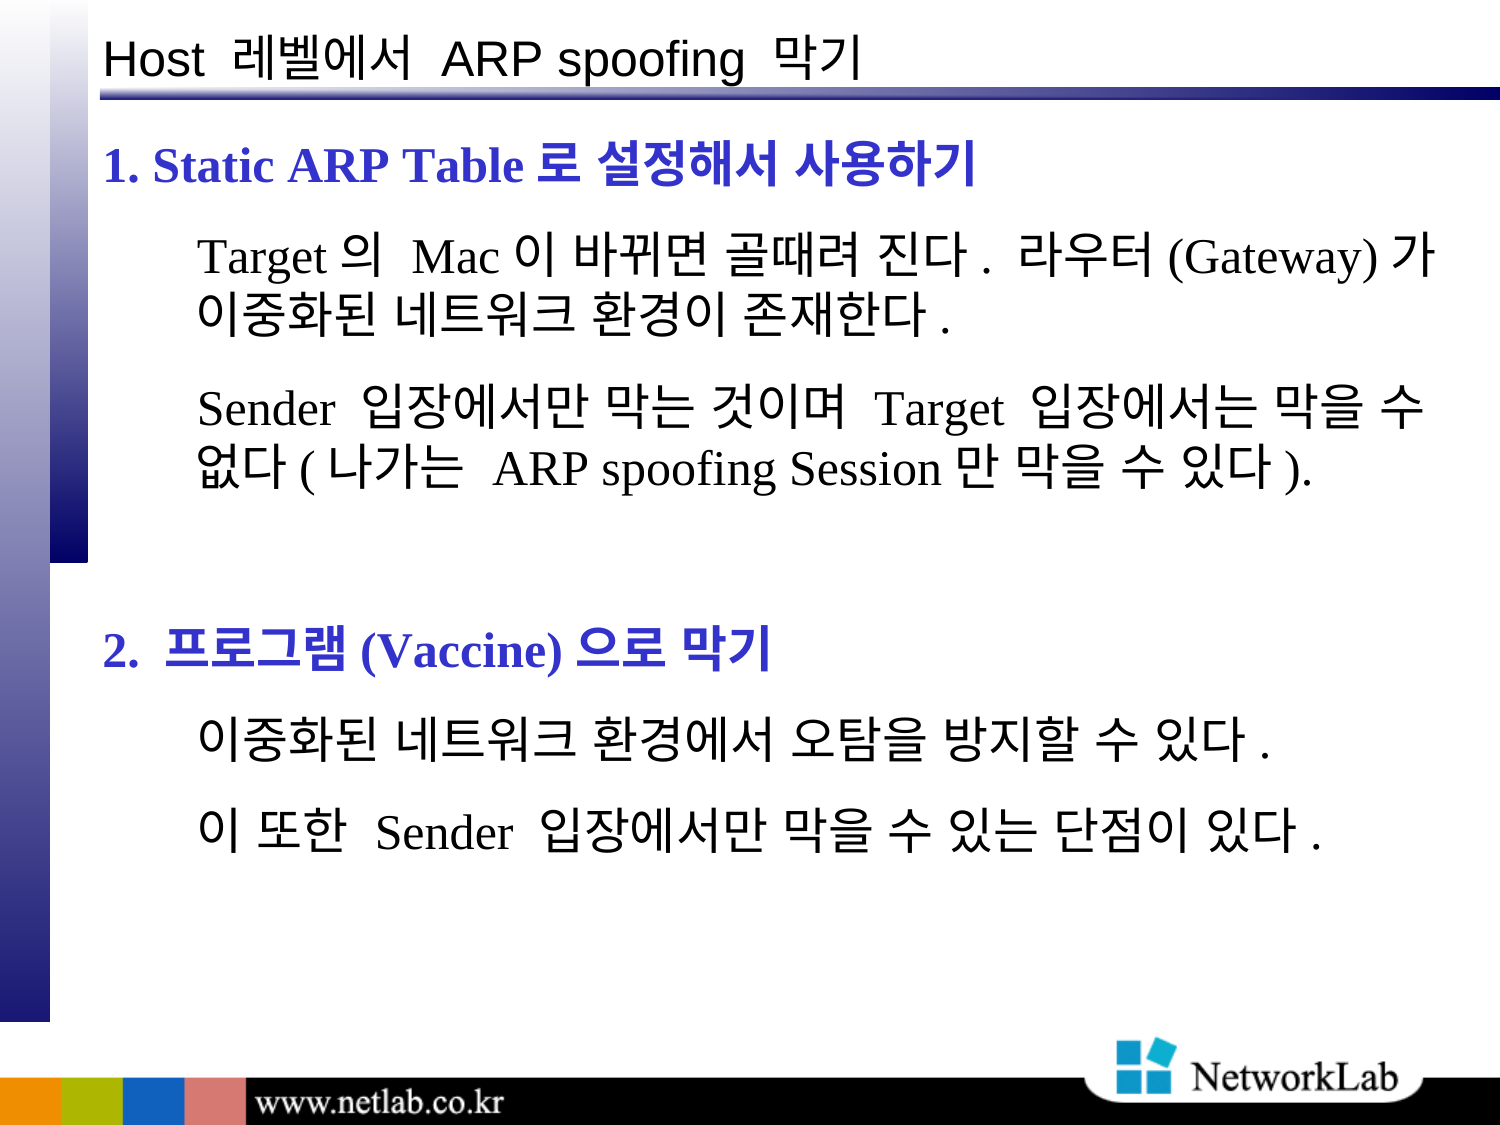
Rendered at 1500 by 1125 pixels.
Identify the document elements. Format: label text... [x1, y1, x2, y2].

text_box Host 레벨에서 ARP spoofing 막기 [87, 18, 1500, 95]
picture [99, 95, 1500, 100]
picture [0, 1022, 1500, 1125]
text_box 1. Static ARP Table로 설정해서 사용하기 Target의 Mac이 바뀌면 골때려 진다. 라우터(Gateway)가 이중화된 네트워크 환경이 존재한다. Sender 입장에서만 막는 것이며 Target 입장에서는 막을 수 없다(나가는 ARP spoofing Session만 막을 수 있다). 2. 프로그램(Vaccine)으로 막기 이중화된 네트워크 환경에서 오탐을 방지할 수 있다. 이 또한 Sender 입장에서만 막을 수 있는 단점이 있다. [87, 124, 1500, 868]
